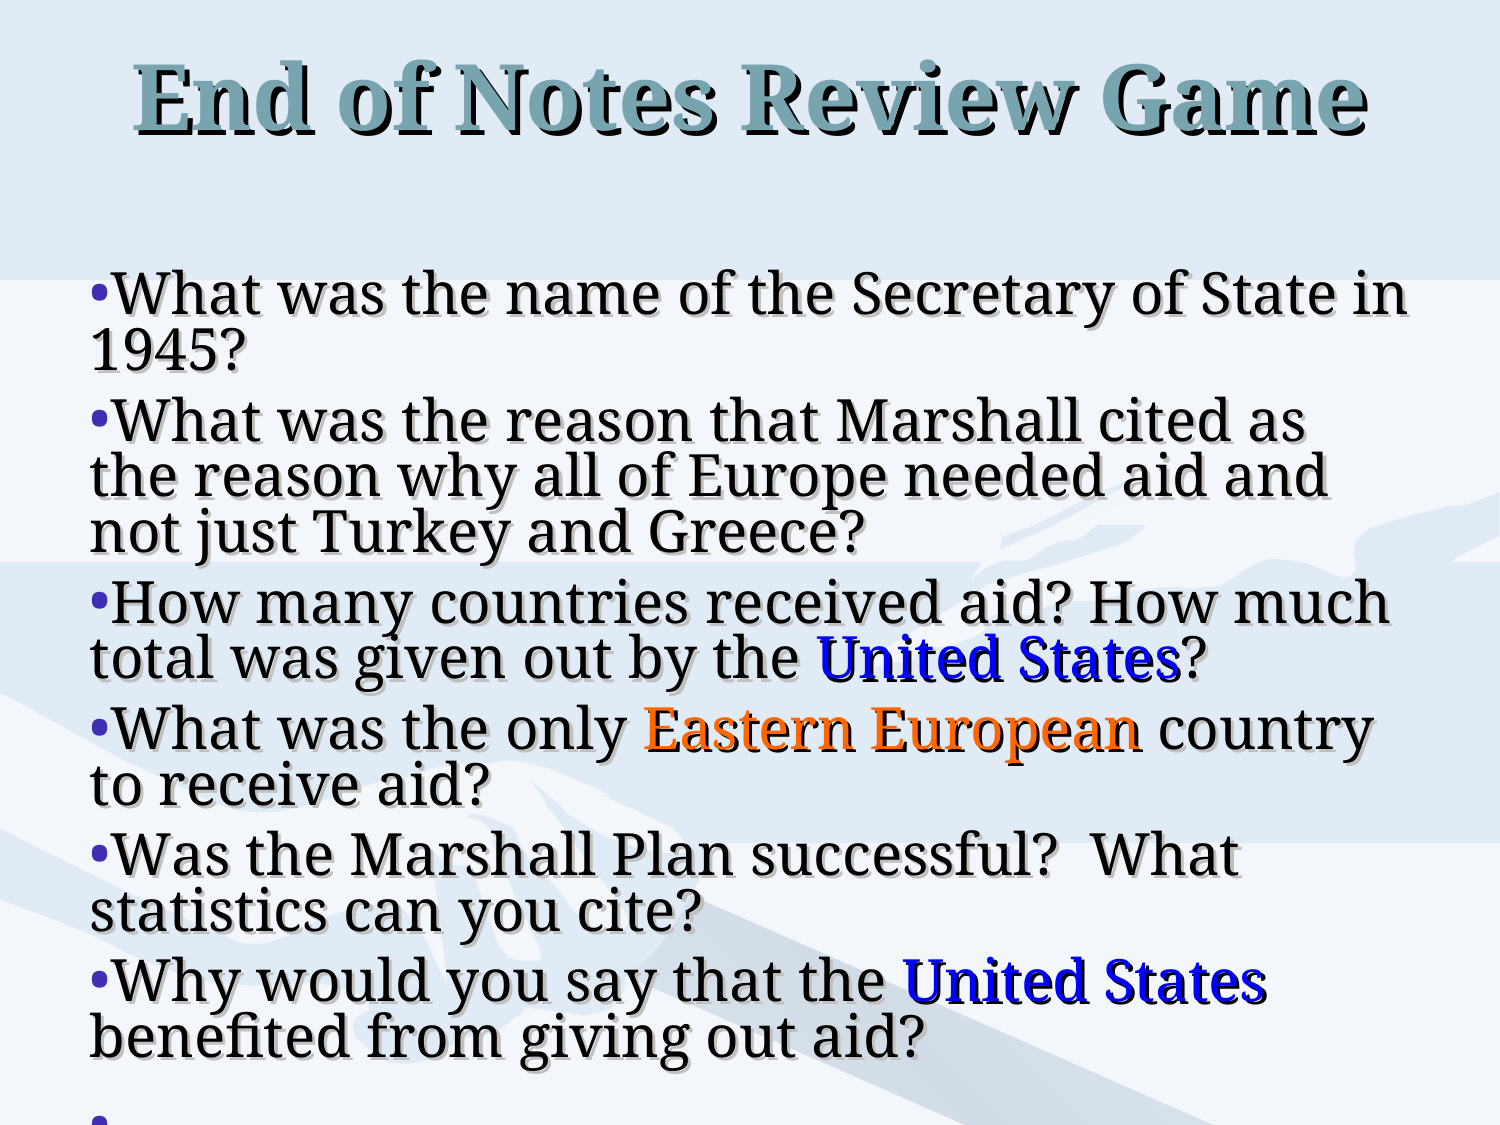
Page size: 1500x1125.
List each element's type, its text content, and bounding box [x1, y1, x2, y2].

title End of Notes Review Game [75, 0, 1426, 188]
list What was the name of the Secretary of State in 1945? What was the reason that Marshall cited as the reason why all of Europe needed aid and not just Turkey and Greece? How many countries received aid? How much total was given out by the United States? What was the only Eastern European country to receive aid? Was the Marshall Plan successful? What statistics can you cite? Why would you say that the United States benefited from giving out aid? [75, 262, 1426, 1125]
